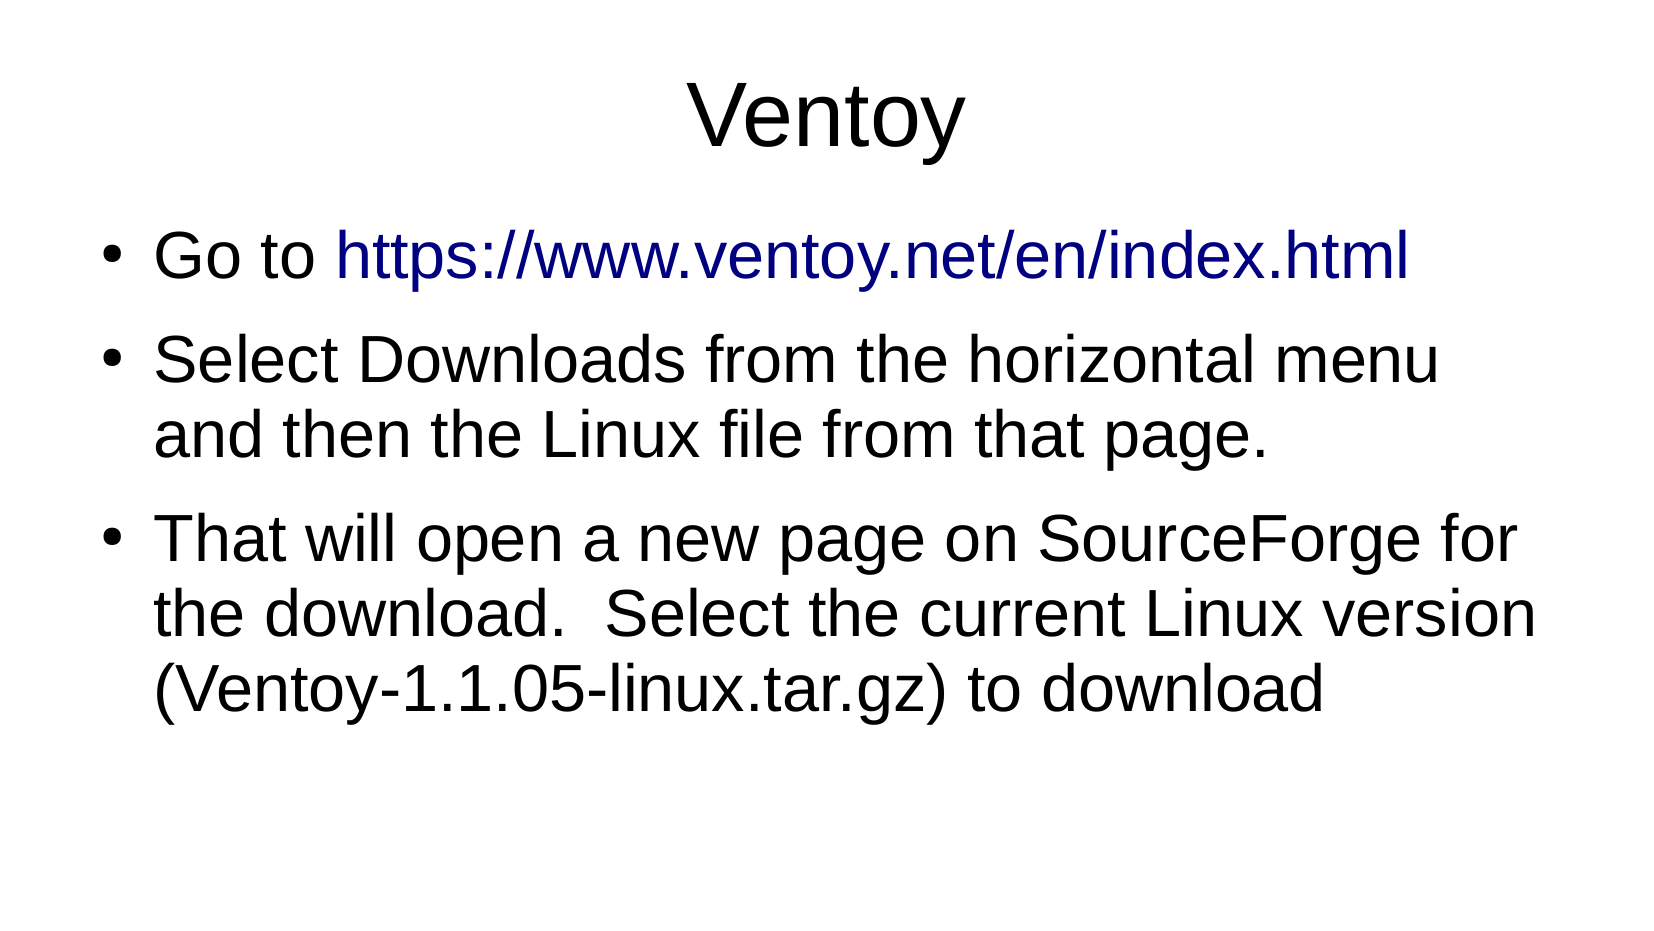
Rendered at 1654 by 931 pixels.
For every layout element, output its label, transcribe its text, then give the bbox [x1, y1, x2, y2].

list Go to https://www.ventoy.net/en/index.html Select Downloads from the horizontal menu and then the Linux file from that page. That will open a new page on SourceForge for the download. Select the current Linux version (Ventoy-1.1.05-linux.tar.gz) to download [82, 217, 1571, 758]
title Ventoy [82, 37, 1571, 193]
